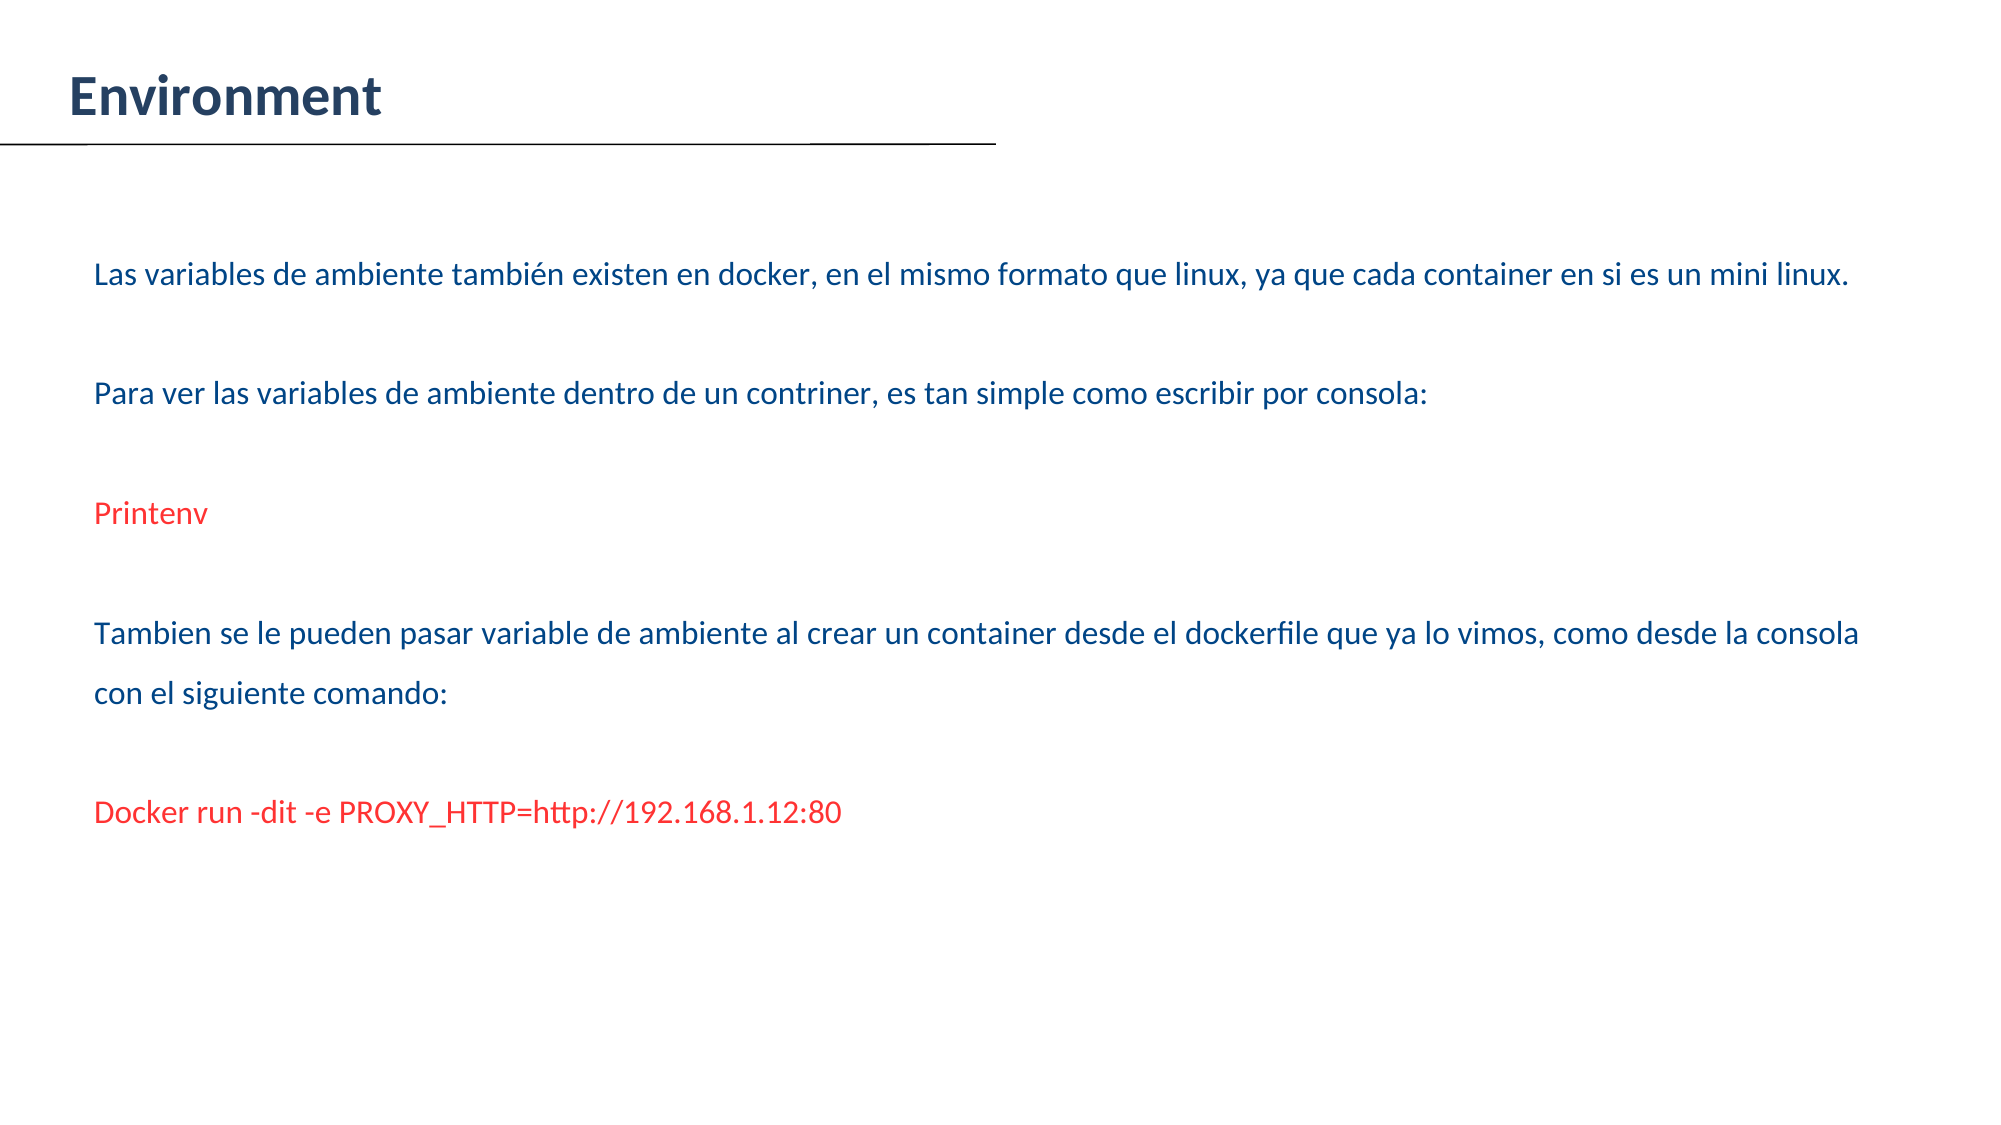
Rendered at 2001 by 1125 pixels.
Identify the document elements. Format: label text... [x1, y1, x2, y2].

text_box Las variables de ambiente también existen en docker, en el mismo formato que linux, ya que cada container en si es un mini linux. Para ver las variables de ambiente dentro de un contriner, es tan simple como escribir por consola: Printenv Tambien se le pueden pasar variable de ambiente al crear un container desde el dockerfile que ya lo vimos, como desde la consola con el siguiente comando: Docker run -dit -e PROXY_HTTP=http://192.168.1.12:80 [79, 224, 1926, 1058]
text_box Environment [54, 49, 1060, 136]
